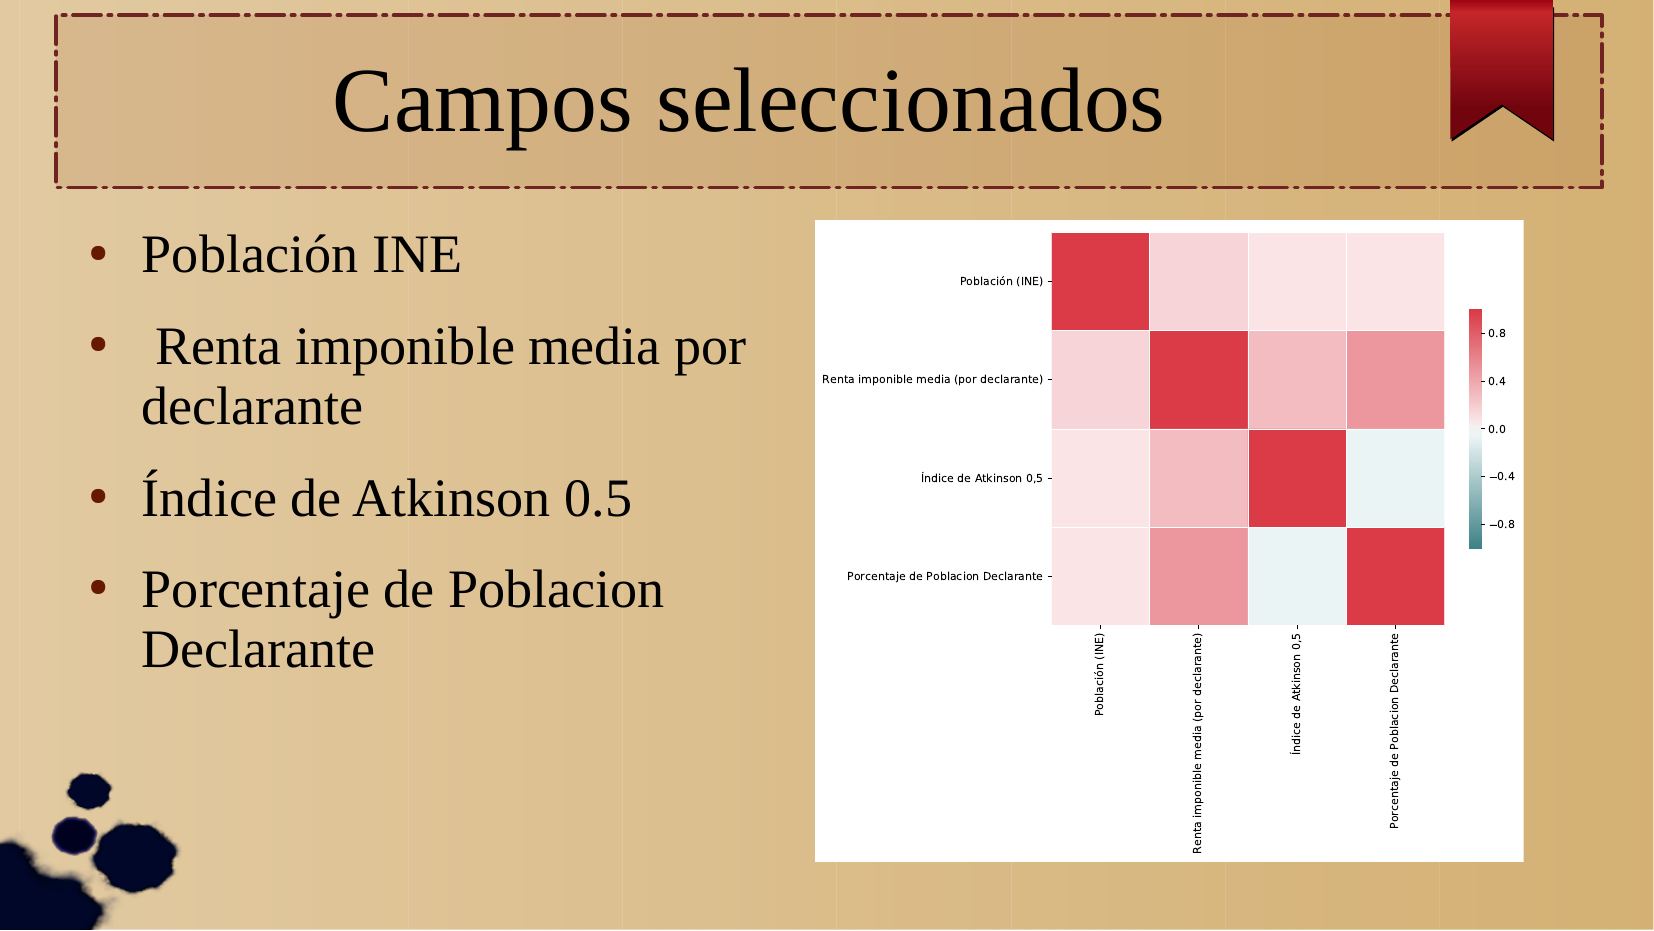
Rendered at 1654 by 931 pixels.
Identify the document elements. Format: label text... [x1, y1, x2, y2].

title Campos seleccionados [59, 11, 1441, 189]
picture [814, 220, 1524, 863]
list Población INE Renta imponible media por declarante Índice de Atkinson 0.5 Porcentaje de Poblacion Declarante [70, 224, 768, 792]
